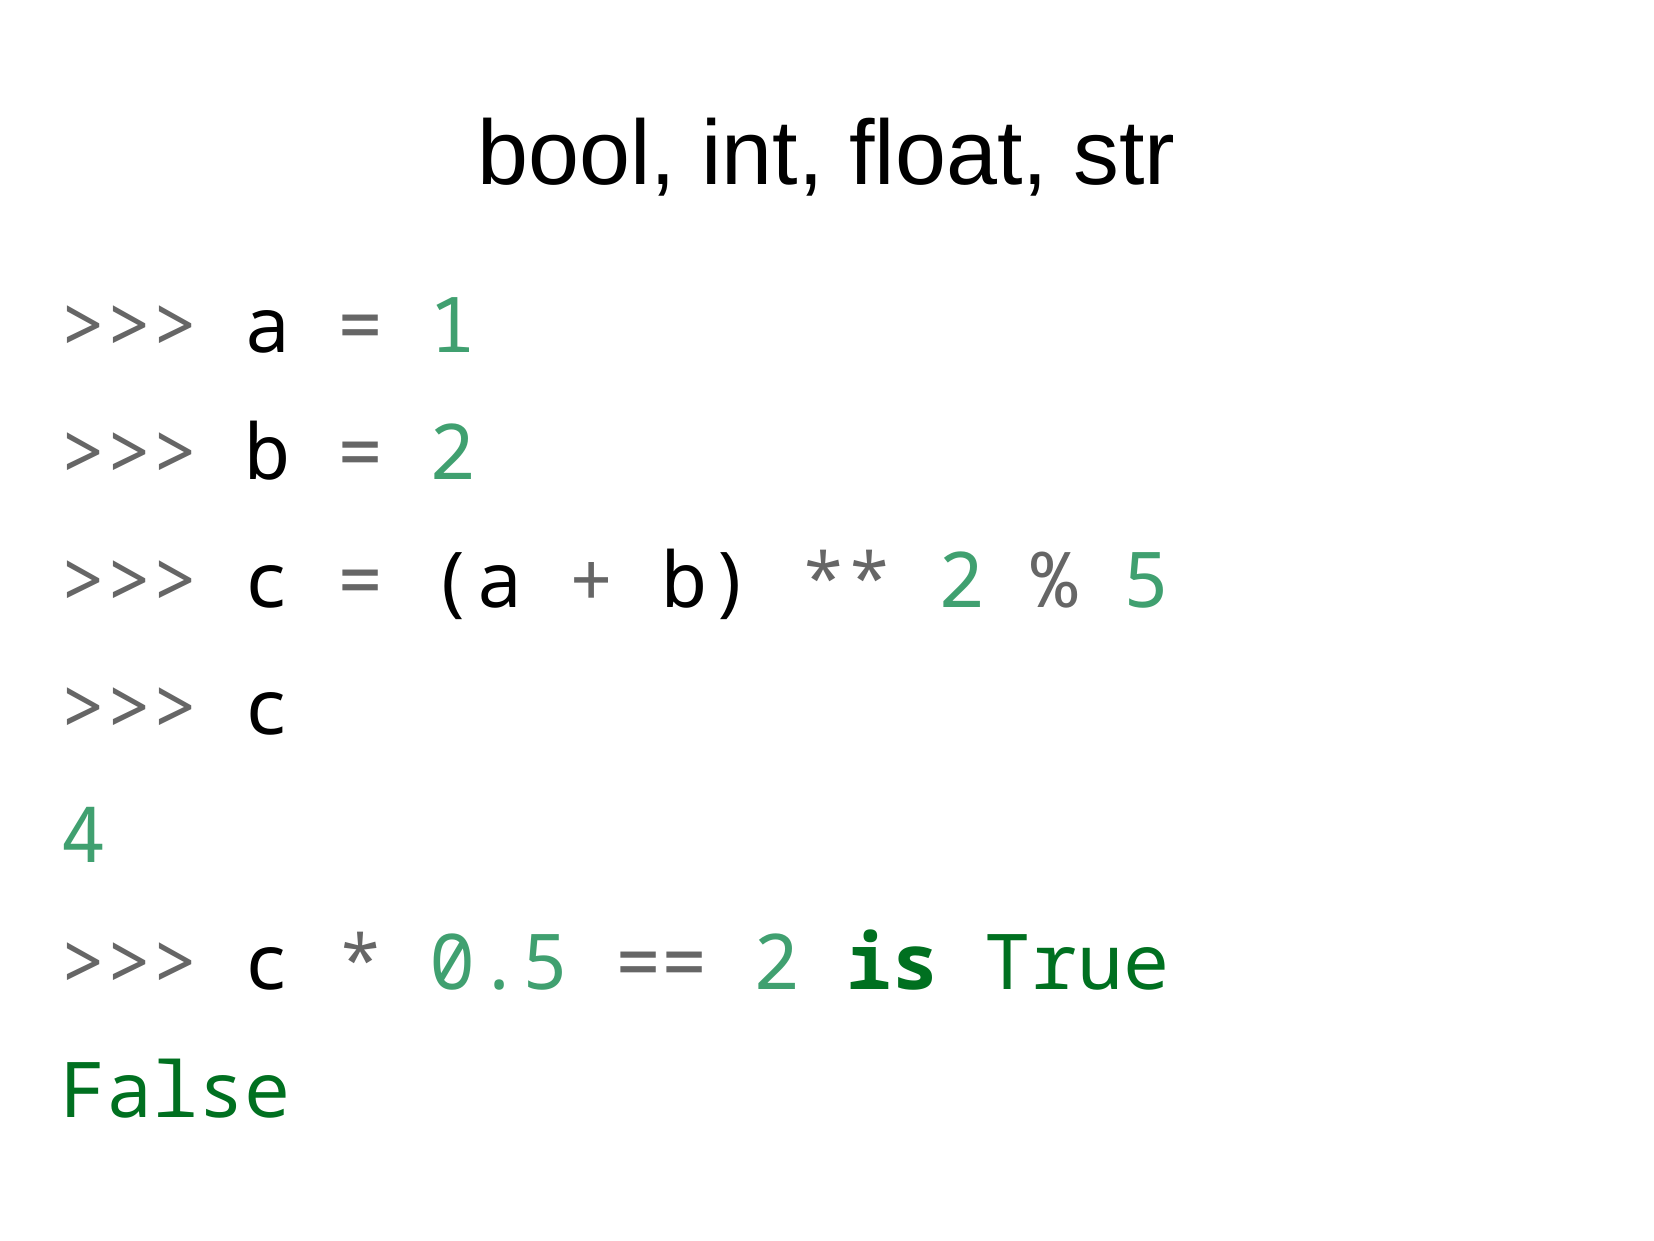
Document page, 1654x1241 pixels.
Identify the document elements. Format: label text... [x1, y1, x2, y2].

title bool, int, float, str [82, 49, 1571, 257]
list >>> a = 1 >>> b = 2 >>> c = (a + b) ** 2 % 5 >>> c 4 >>> c * 0.5 == 2 is True False [60, 270, 1606, 1141]
